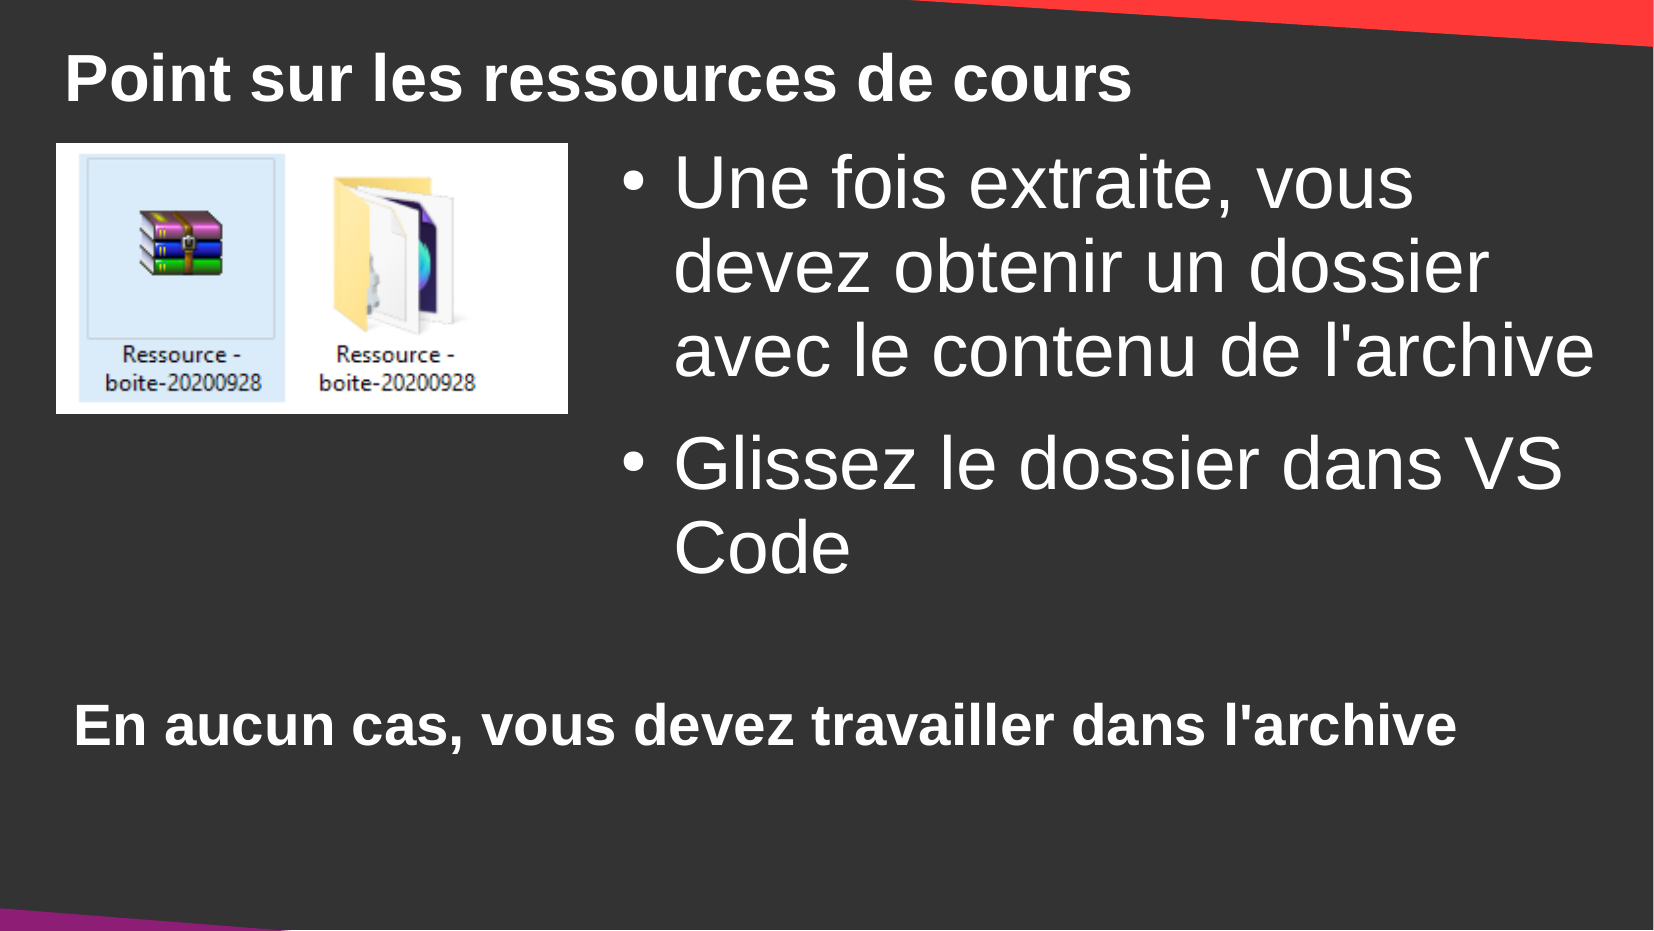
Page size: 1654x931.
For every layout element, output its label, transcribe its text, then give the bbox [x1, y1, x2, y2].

title Point sur les ressources de cours [64, 40, 1553, 118]
picture [56, 143, 568, 414]
text_box [0, 908, 291, 931]
list Une fois extraite, vous devez obtenir un dossier avec le contenu de l'archive Glissez le dossier dans VS Code [602, 140, 1620, 591]
text_box [908, 0, 1654, 47]
text_box En aucun cas, vous devez travailler dans l'archive [59, 685, 1619, 784]
